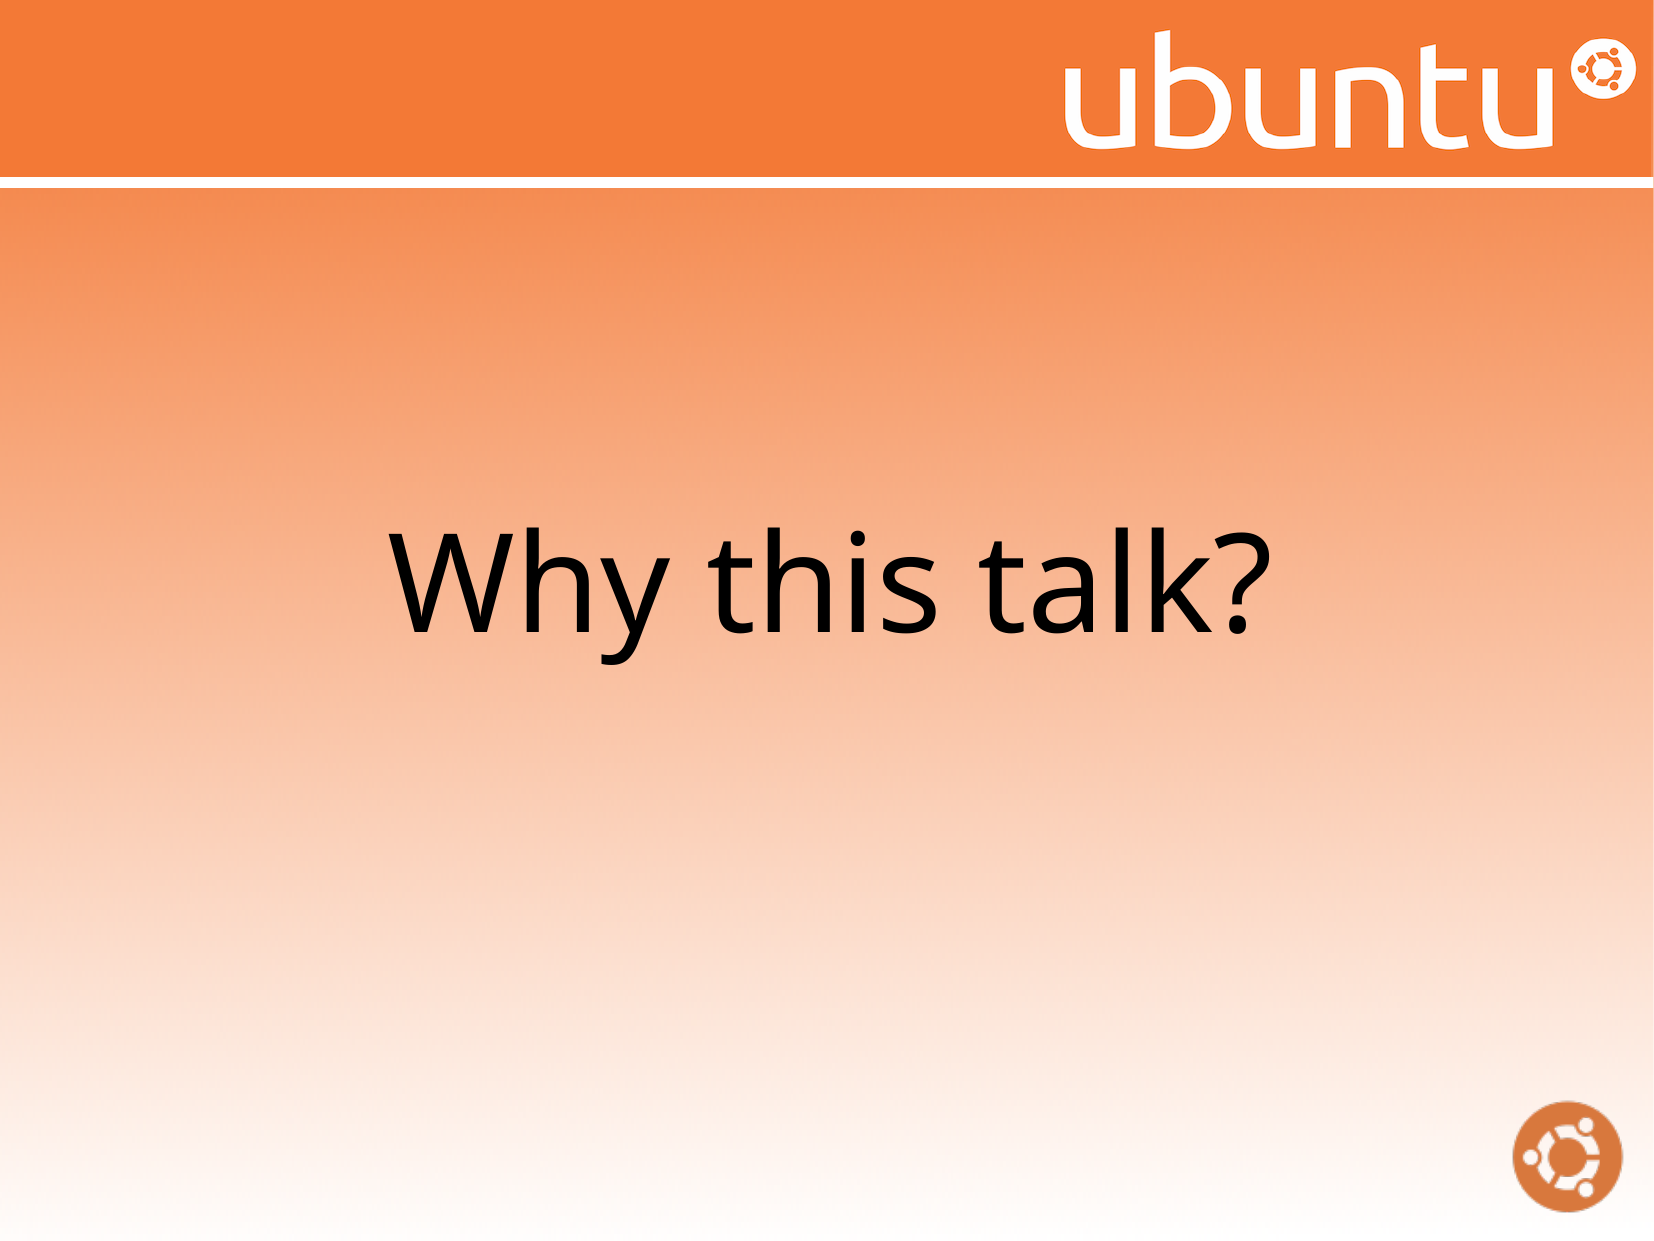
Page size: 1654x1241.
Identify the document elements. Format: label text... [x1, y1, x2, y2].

picture [0, 0, 1654, 1241]
title Why this talk? [86, 475, 1576, 683]
